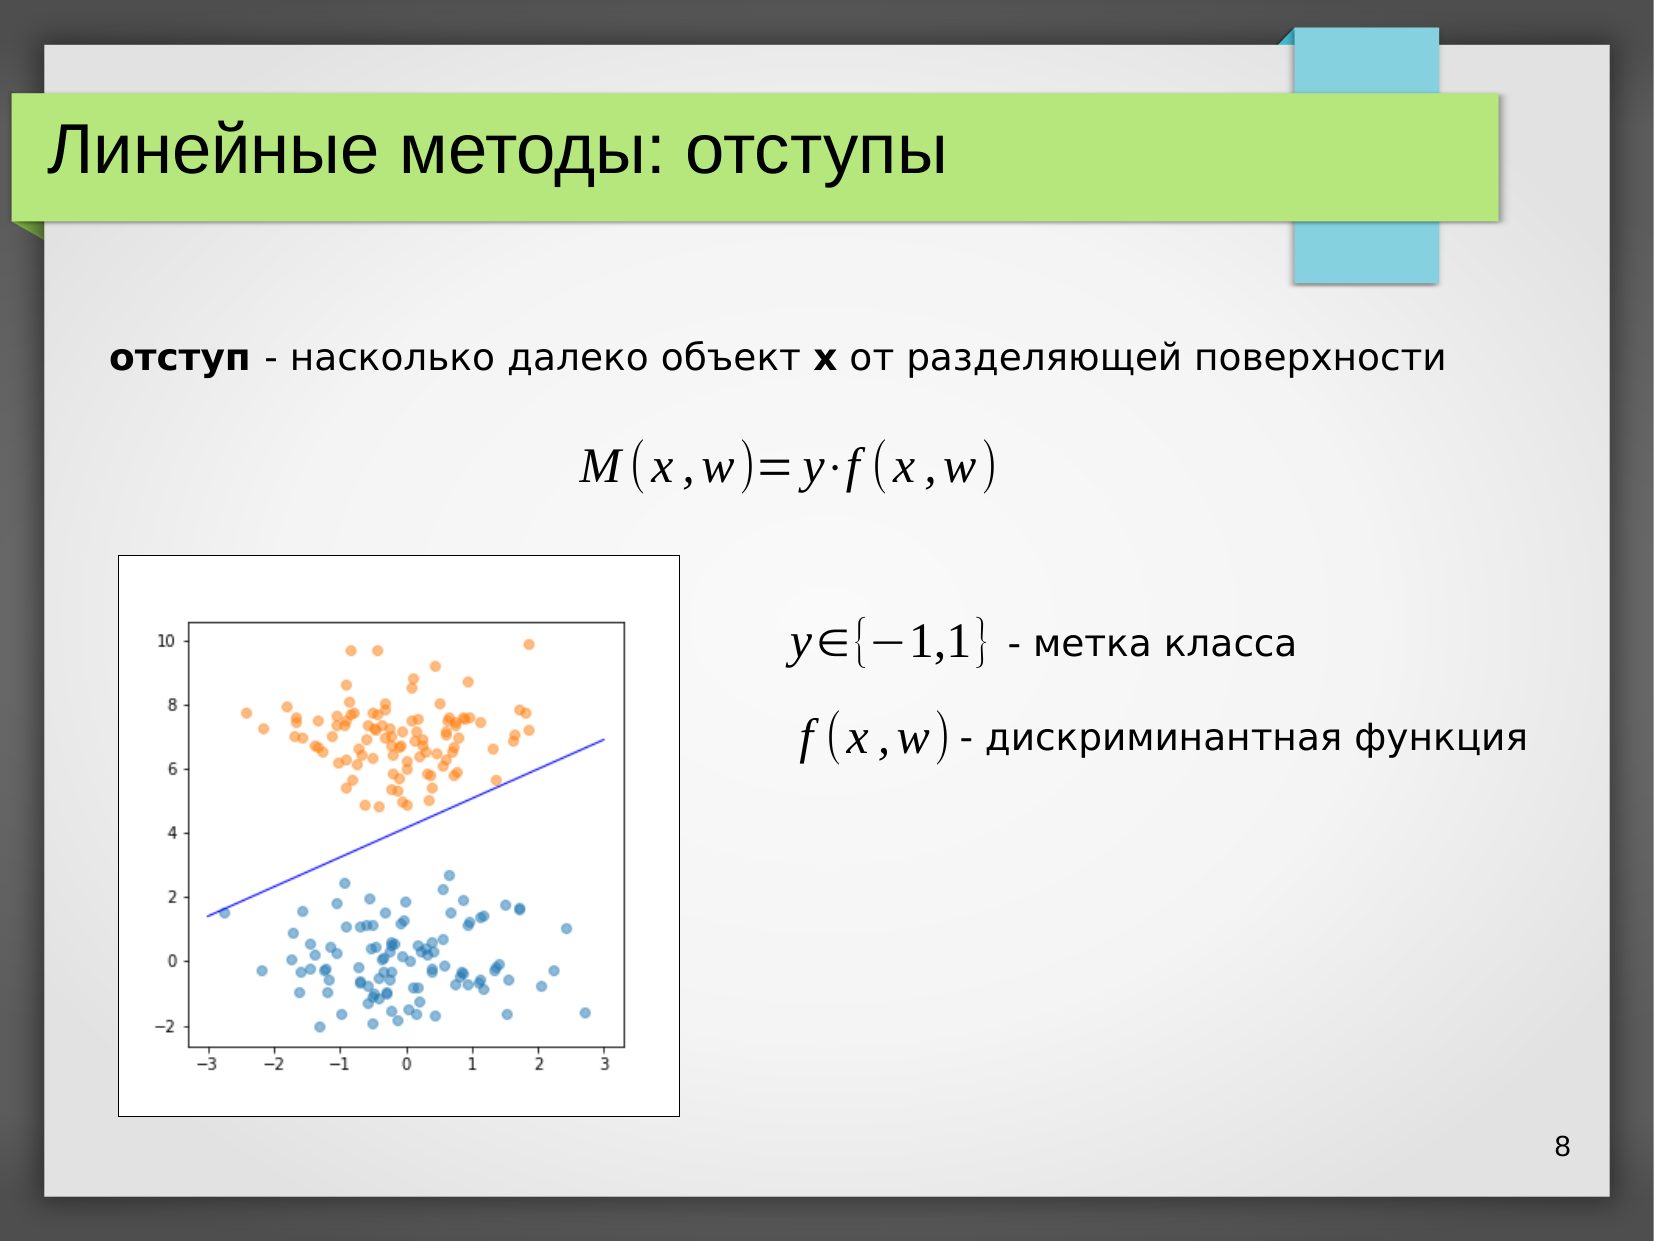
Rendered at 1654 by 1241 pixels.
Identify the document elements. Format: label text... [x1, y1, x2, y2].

text_box - метка класса [992, 614, 1323, 673]
title Линейные методы: отступы [47, 109, 1501, 189]
text_box - дискриминантная функция [944, 708, 1548, 768]
chart [791, 707, 958, 768]
text_box отступ - насколько далеко объект х от разделяющей поверхности [94, 328, 1537, 402]
picture [0, 0, 1654, 1241]
chart [780, 615, 1000, 674]
chart [570, 437, 1004, 498]
